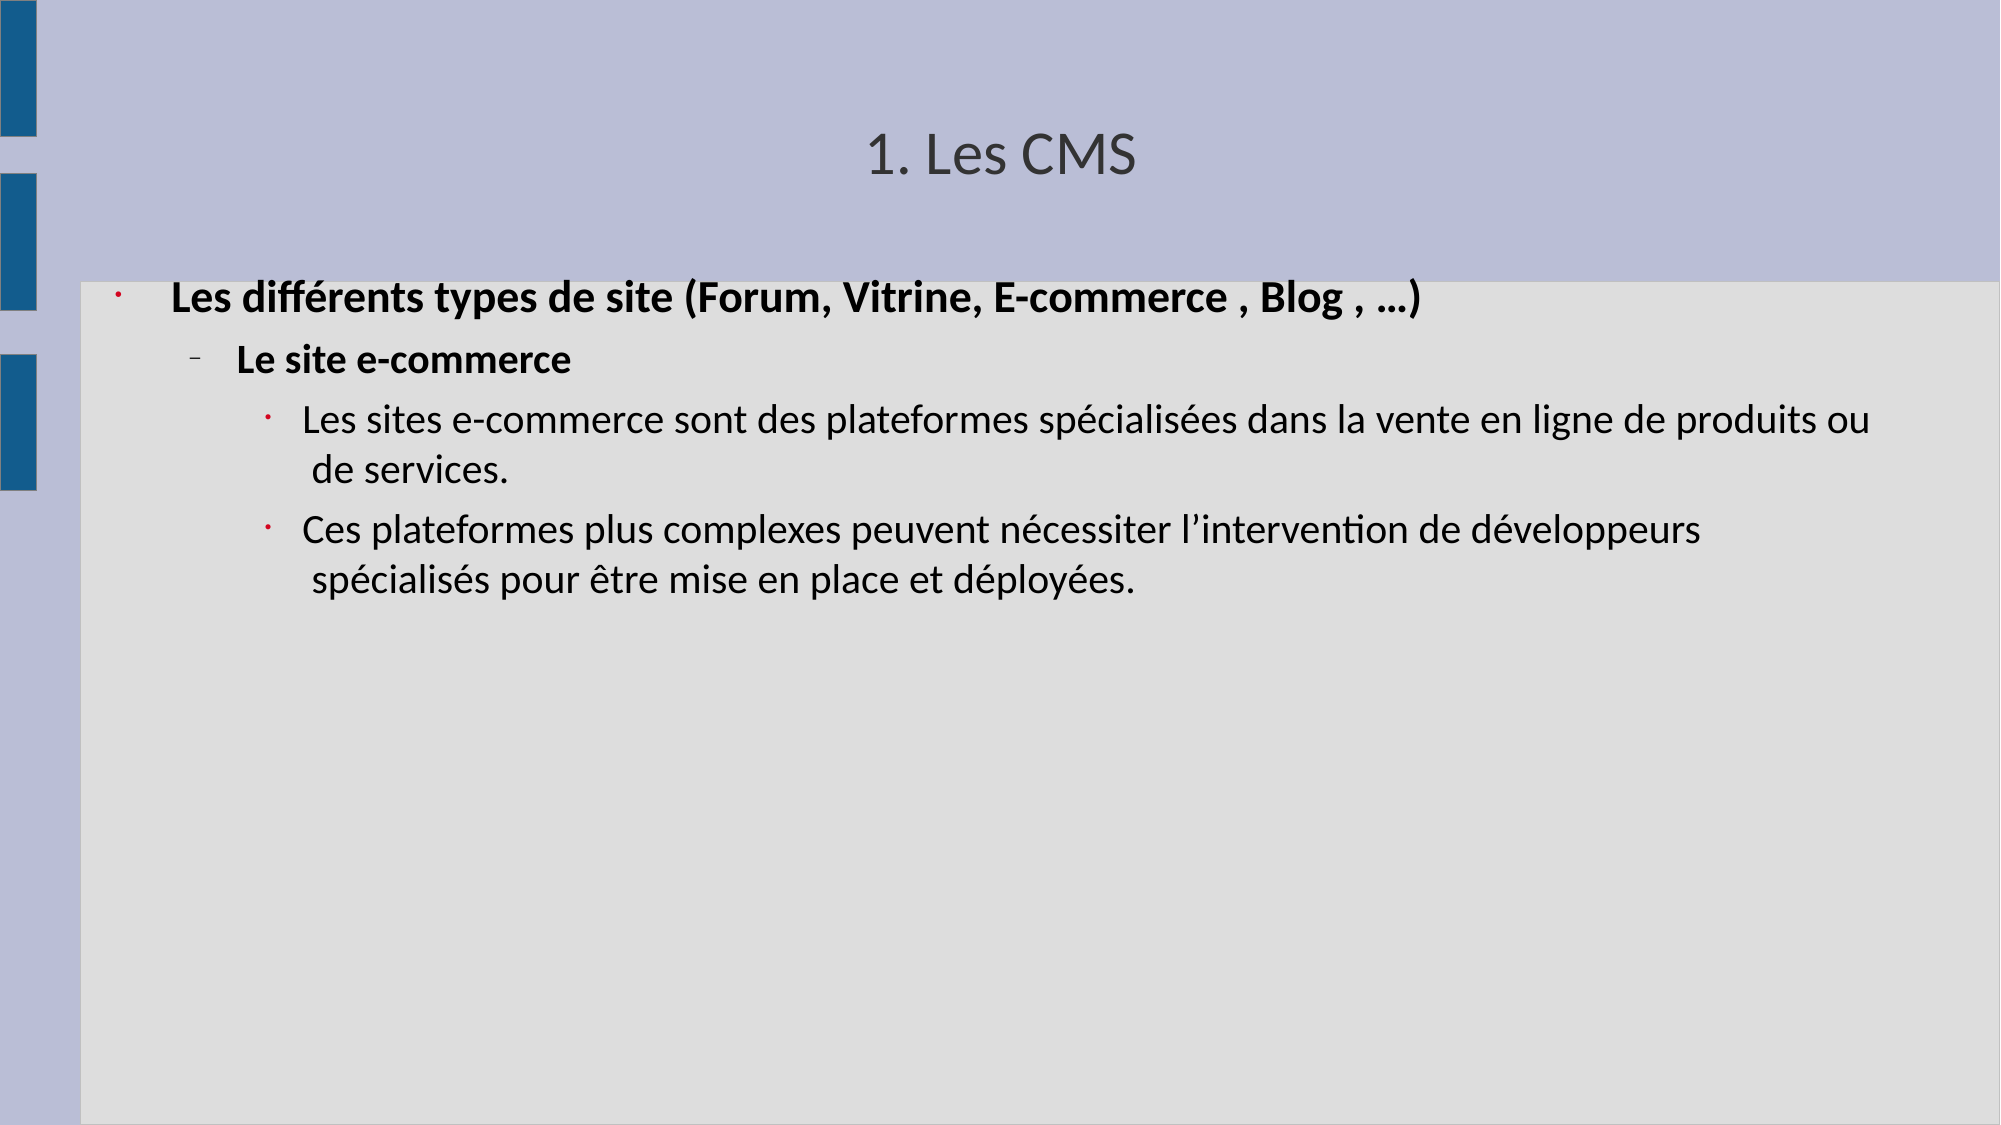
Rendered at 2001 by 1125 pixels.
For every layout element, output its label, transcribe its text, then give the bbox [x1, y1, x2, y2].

title 1. Les CMS [859, 109, 1141, 254]
text_box Les différents types de site (Forum, Vitrine, E-commerce , Blog , …) Le site e-commerce Les sites e-commerce sont des plateformes spécialisées dans la vente en ligne de produits ou de services. Ces plateformes plus complexes peuvent nécessiter l’intervention de développeurs spécialisés pour être mise en place et déployées. [112, 254, 1875, 603]
